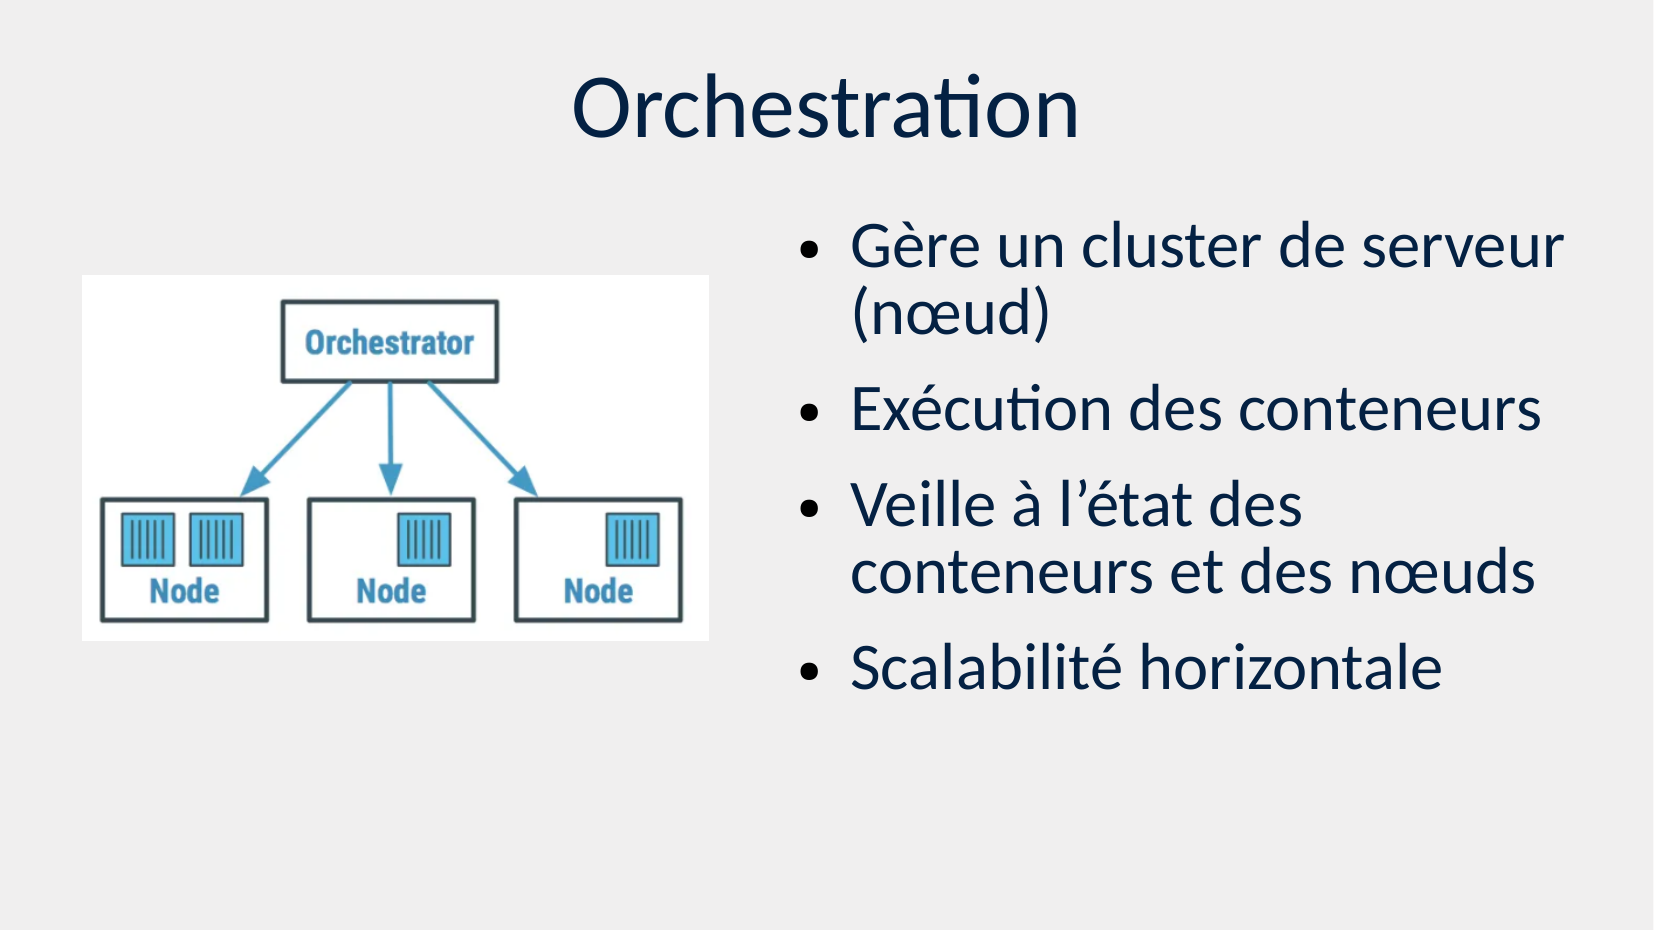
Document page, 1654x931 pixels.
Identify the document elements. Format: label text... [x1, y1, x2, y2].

picture [82, 275, 709, 641]
list Gère un cluster de serveur (nœud) Exécution des conteneurs Veille à l’état des conteneurs et des nœuds Scalabilité horizontale [779, 217, 1572, 758]
title Orchestration [82, 37, 1571, 193]
